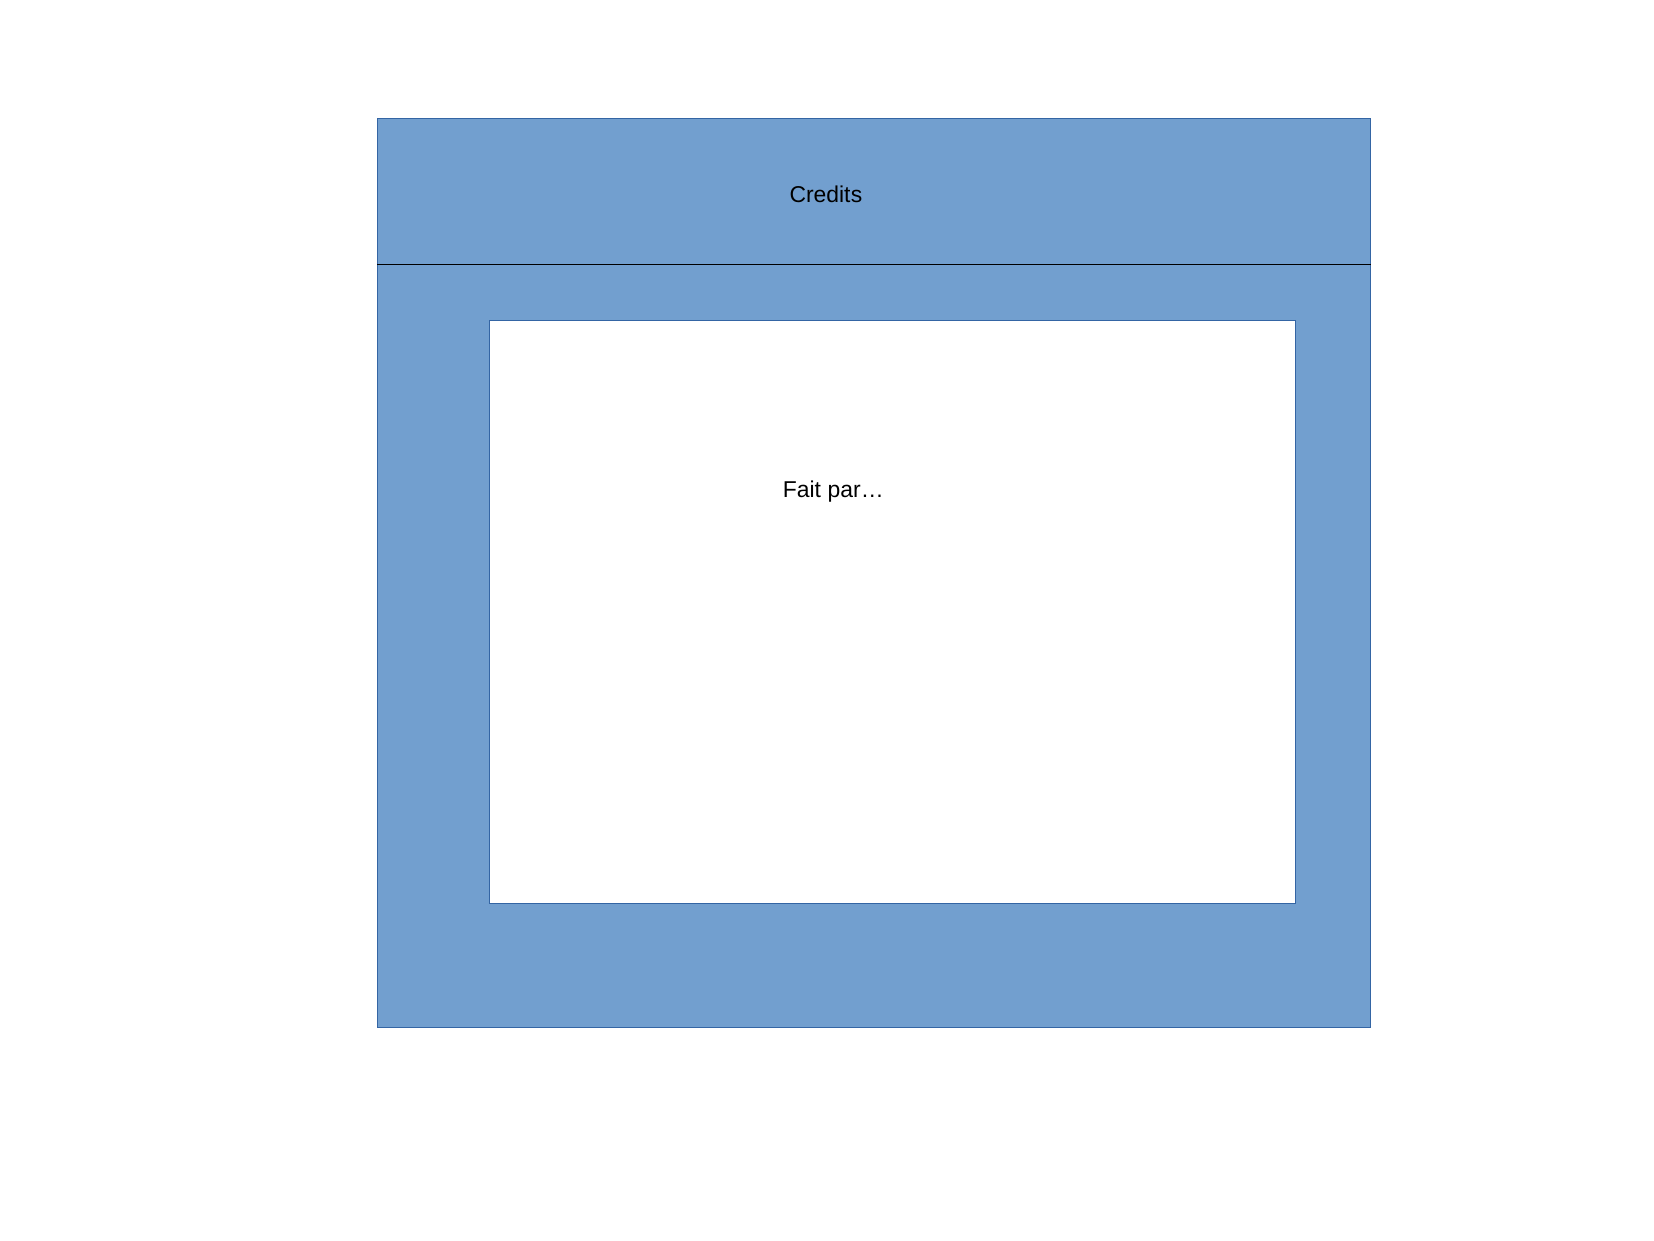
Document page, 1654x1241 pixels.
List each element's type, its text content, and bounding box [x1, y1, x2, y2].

text_box Fait par… [768, 469, 1252, 563]
text_box [377, 118, 1371, 264]
text_box Credits [774, 174, 1259, 264]
text_box [377, 265, 1371, 1028]
